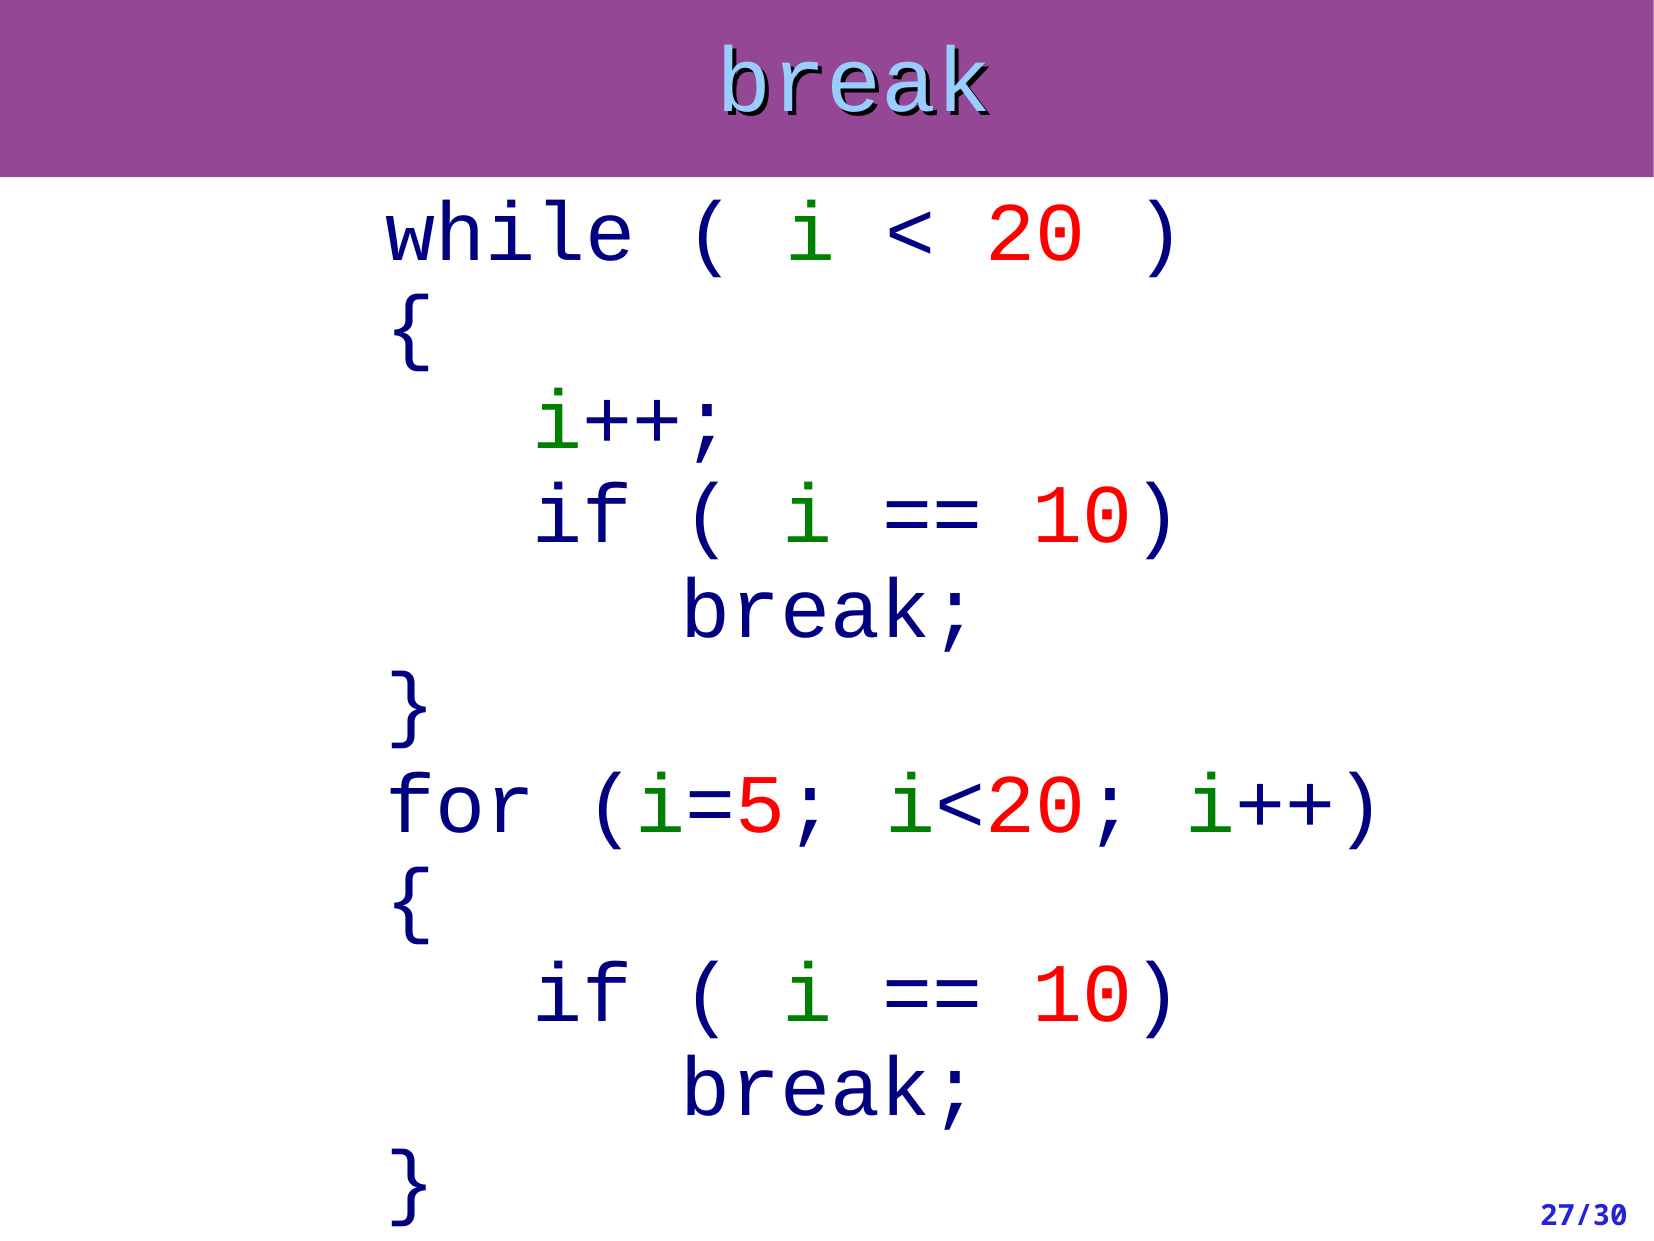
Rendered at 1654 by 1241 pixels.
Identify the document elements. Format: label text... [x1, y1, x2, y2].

title break [82, 0, 1571, 176]
text_box for (i=5; i<20; i++) { if ( i == 10) break; } [354, 751, 1430, 1241]
text_box while ( i < 20 ) { i++; if ( i == 10) break; } [354, 178, 1341, 751]
